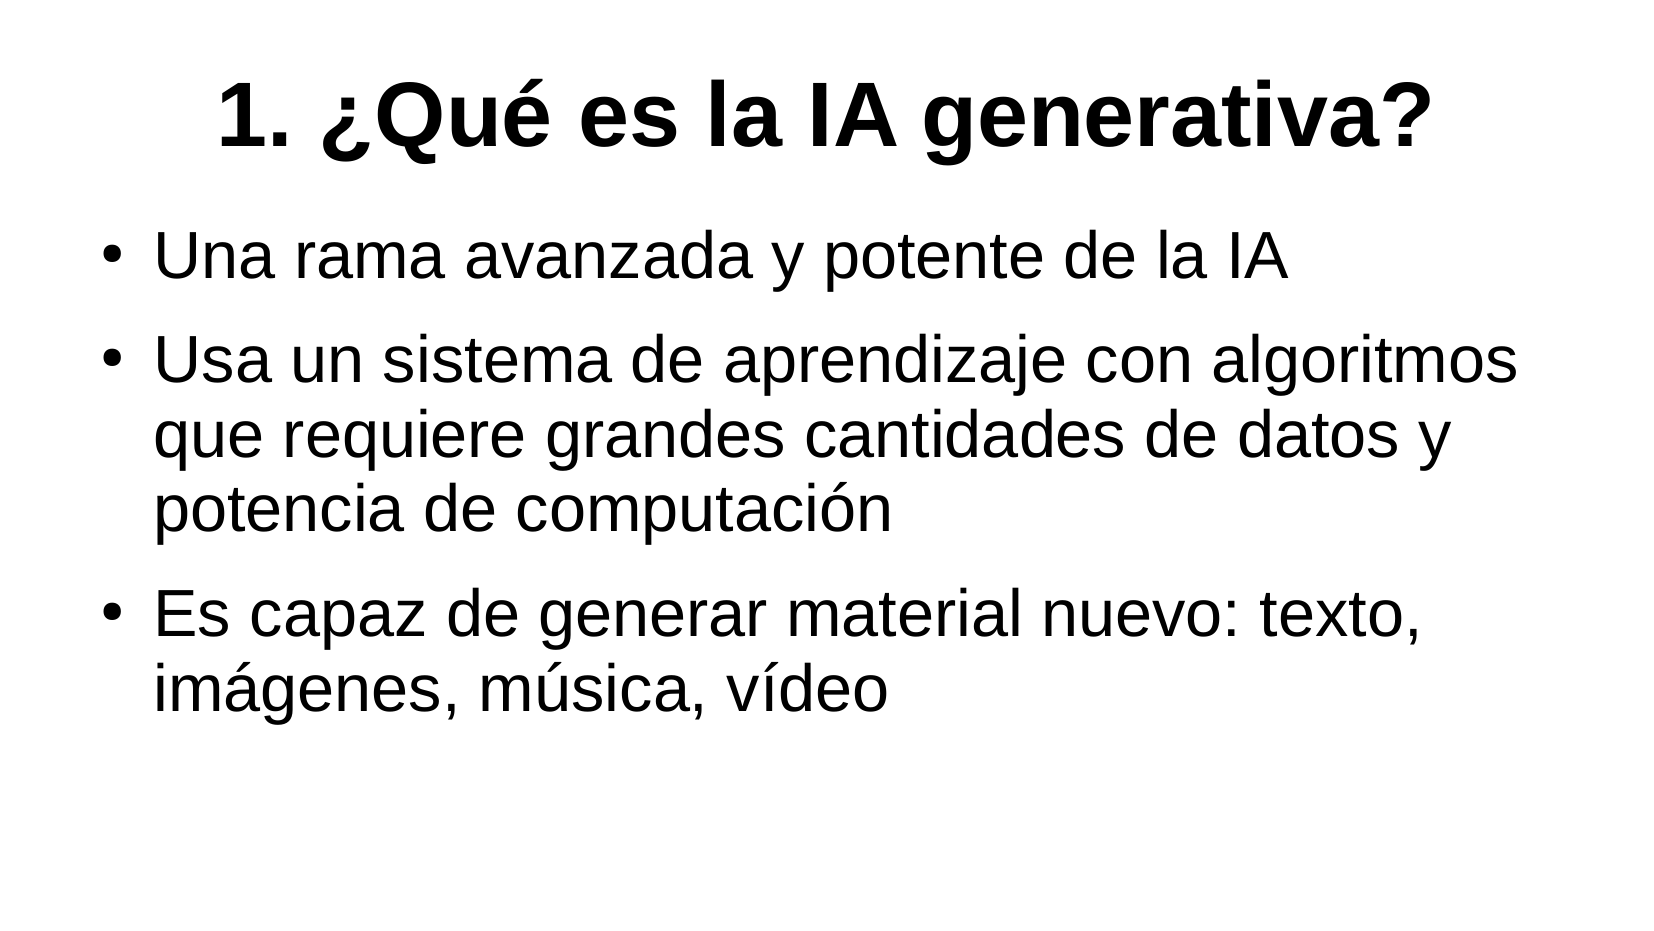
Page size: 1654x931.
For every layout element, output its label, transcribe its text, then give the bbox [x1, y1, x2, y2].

title 1. ¿Qué es la IA generativa? [82, 37, 1571, 193]
list Una rama avanzada y potente de la IA Usa un sistema de aprendizaje con algoritmos que requiere grandes cantidades de datos y potencia de computación Es capaz de generar material nuevo: texto, imágenes, música, vídeo [82, 217, 1571, 758]
